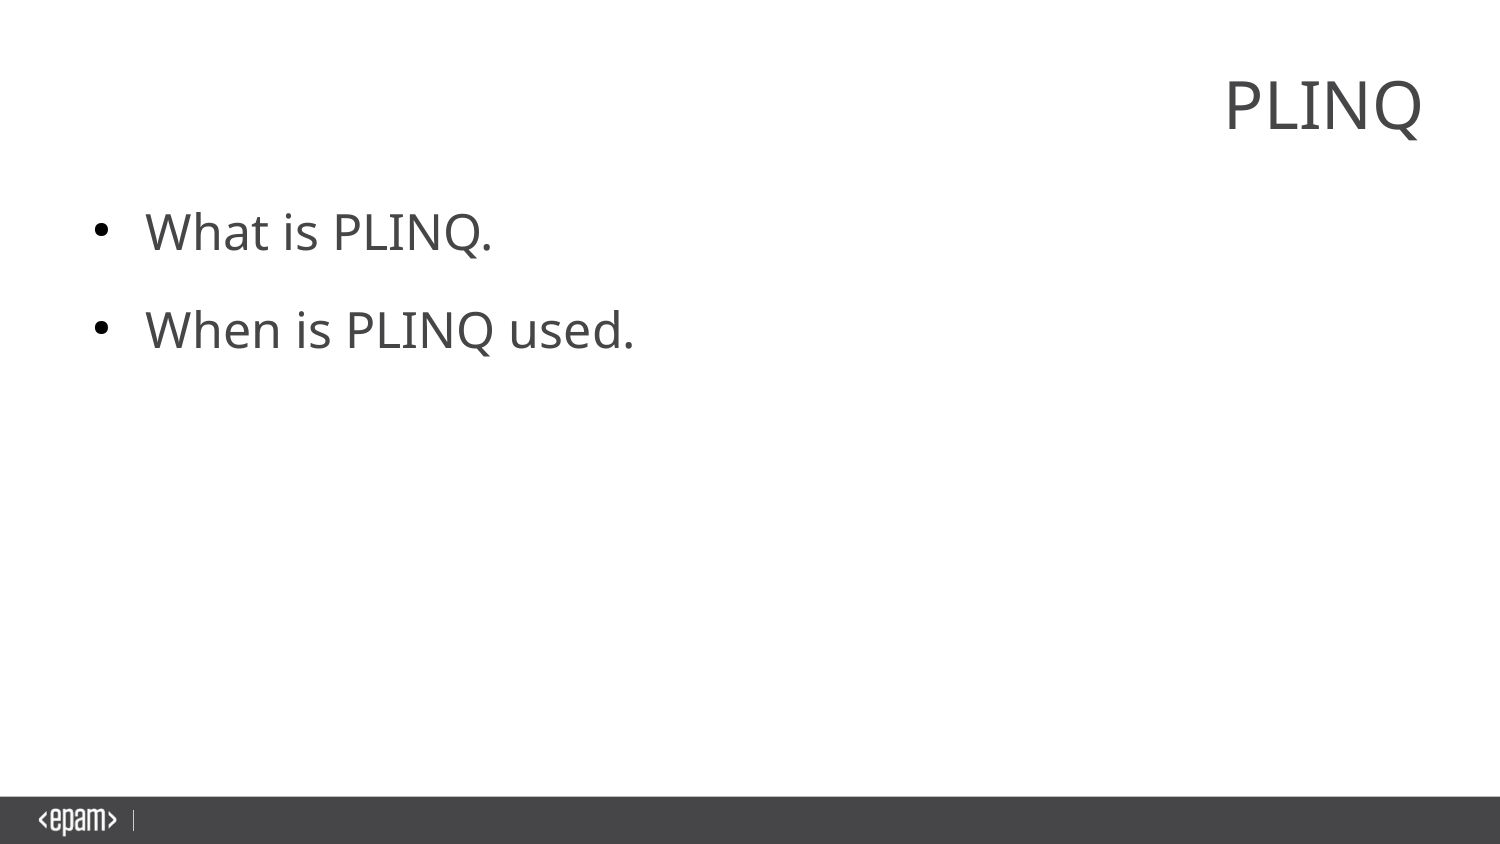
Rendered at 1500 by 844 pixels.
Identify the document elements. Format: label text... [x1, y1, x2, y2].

picture [38, 808, 117, 837]
title PLINQ [75, 33, 1425, 175]
list What is PLINQ. When is PLINQ used. [75, 197, 1425, 755]
